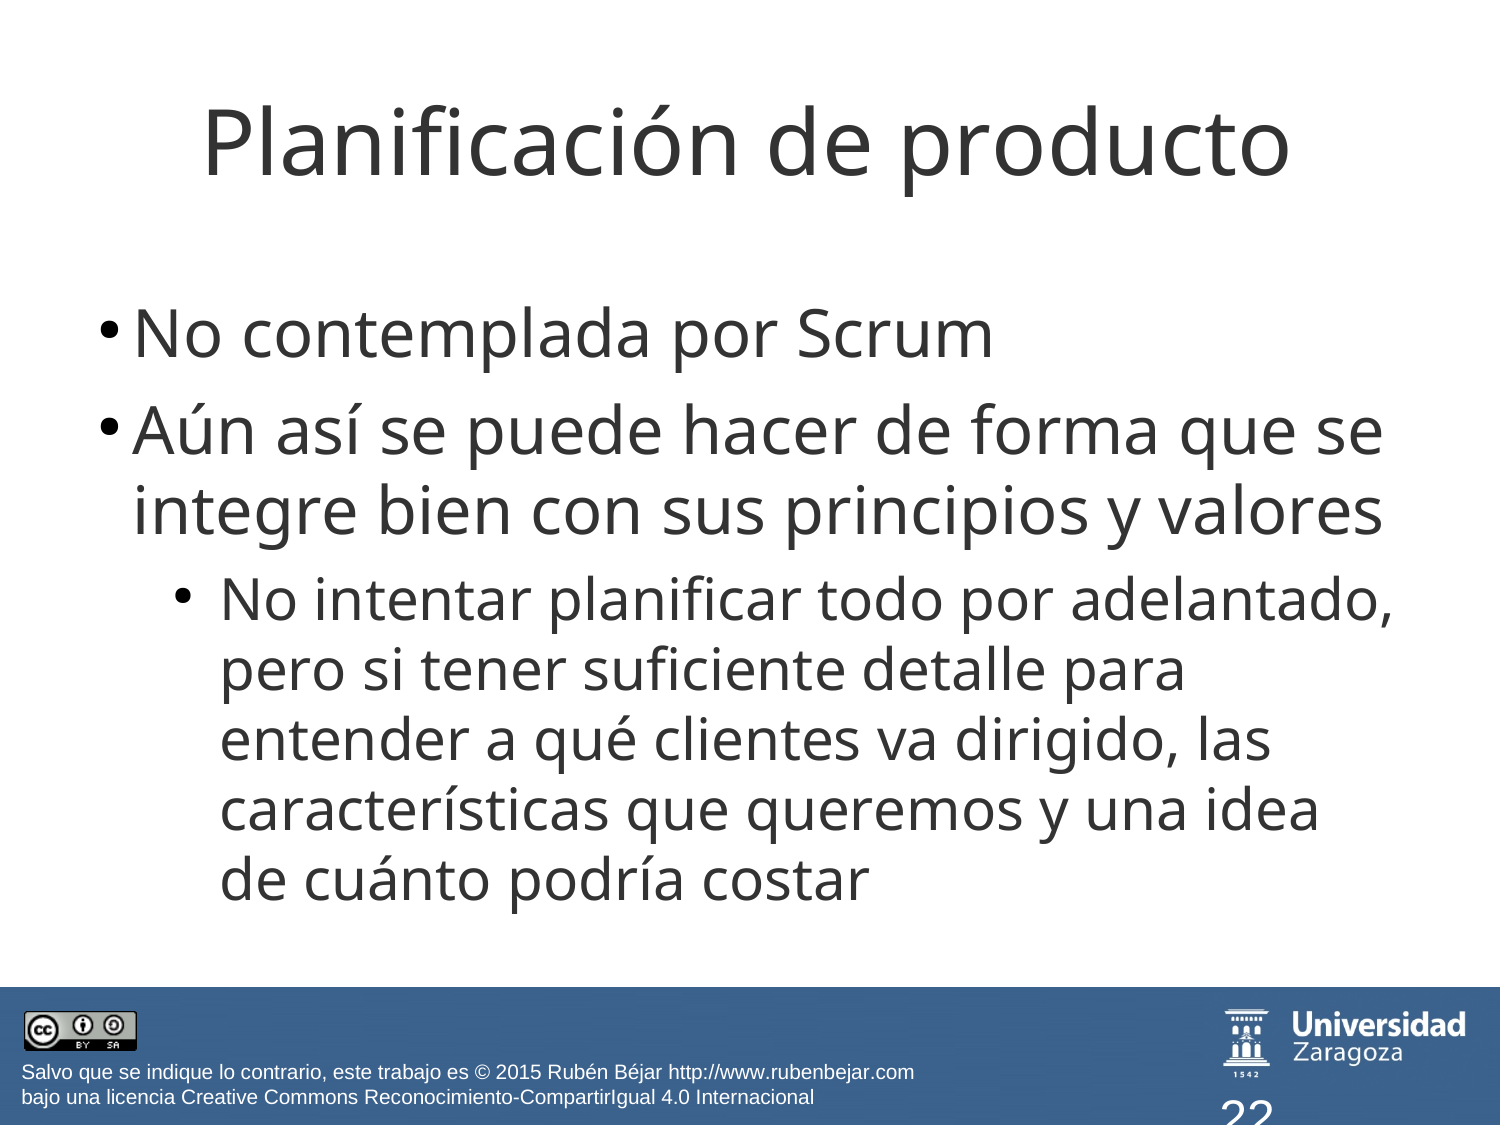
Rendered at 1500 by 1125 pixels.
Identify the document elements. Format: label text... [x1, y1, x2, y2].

list No contemplada por Scrum Aún así se puede hacer de forma que se integre bien con sus principios y valores No intentar planificar todo por adelantado, pero si tener suficiente detalle para entender a qué clientes va dirigido, las características que queremos y una idea de cuánto podría costar [82, 283, 1418, 957]
title Planificación de producto [74, 21, 1420, 257]
picture [0, 987, 1500, 1125]
